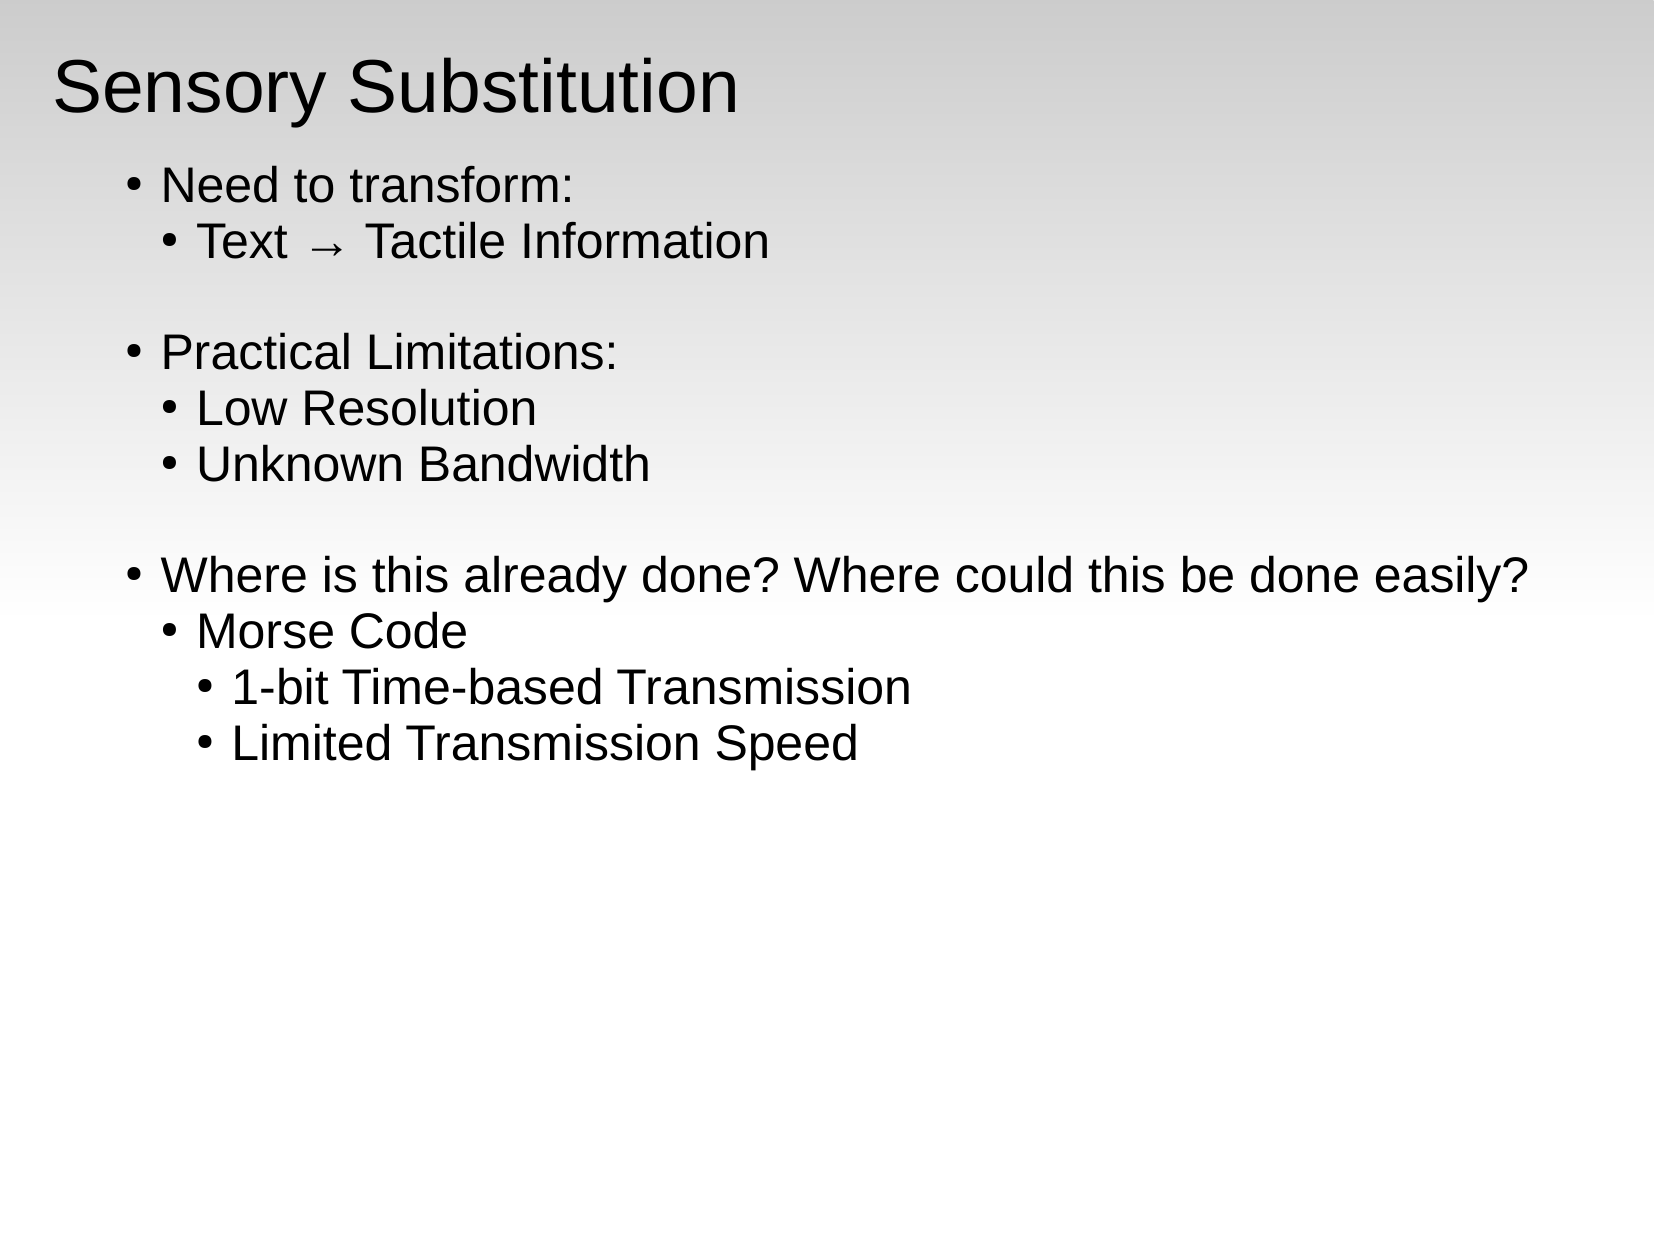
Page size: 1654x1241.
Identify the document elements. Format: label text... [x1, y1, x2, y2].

text_box Need to transform: Text → Tactile Information Practical Limitations: Low Resolution Unknown Bandwidth Where is this already done? Where could this be done easily? Morse Code 1-bit Time-based Transmission Limited Transmission Speed [75, 150, 1576, 1163]
text_box Sensory Substitution [37, 37, 755, 137]
